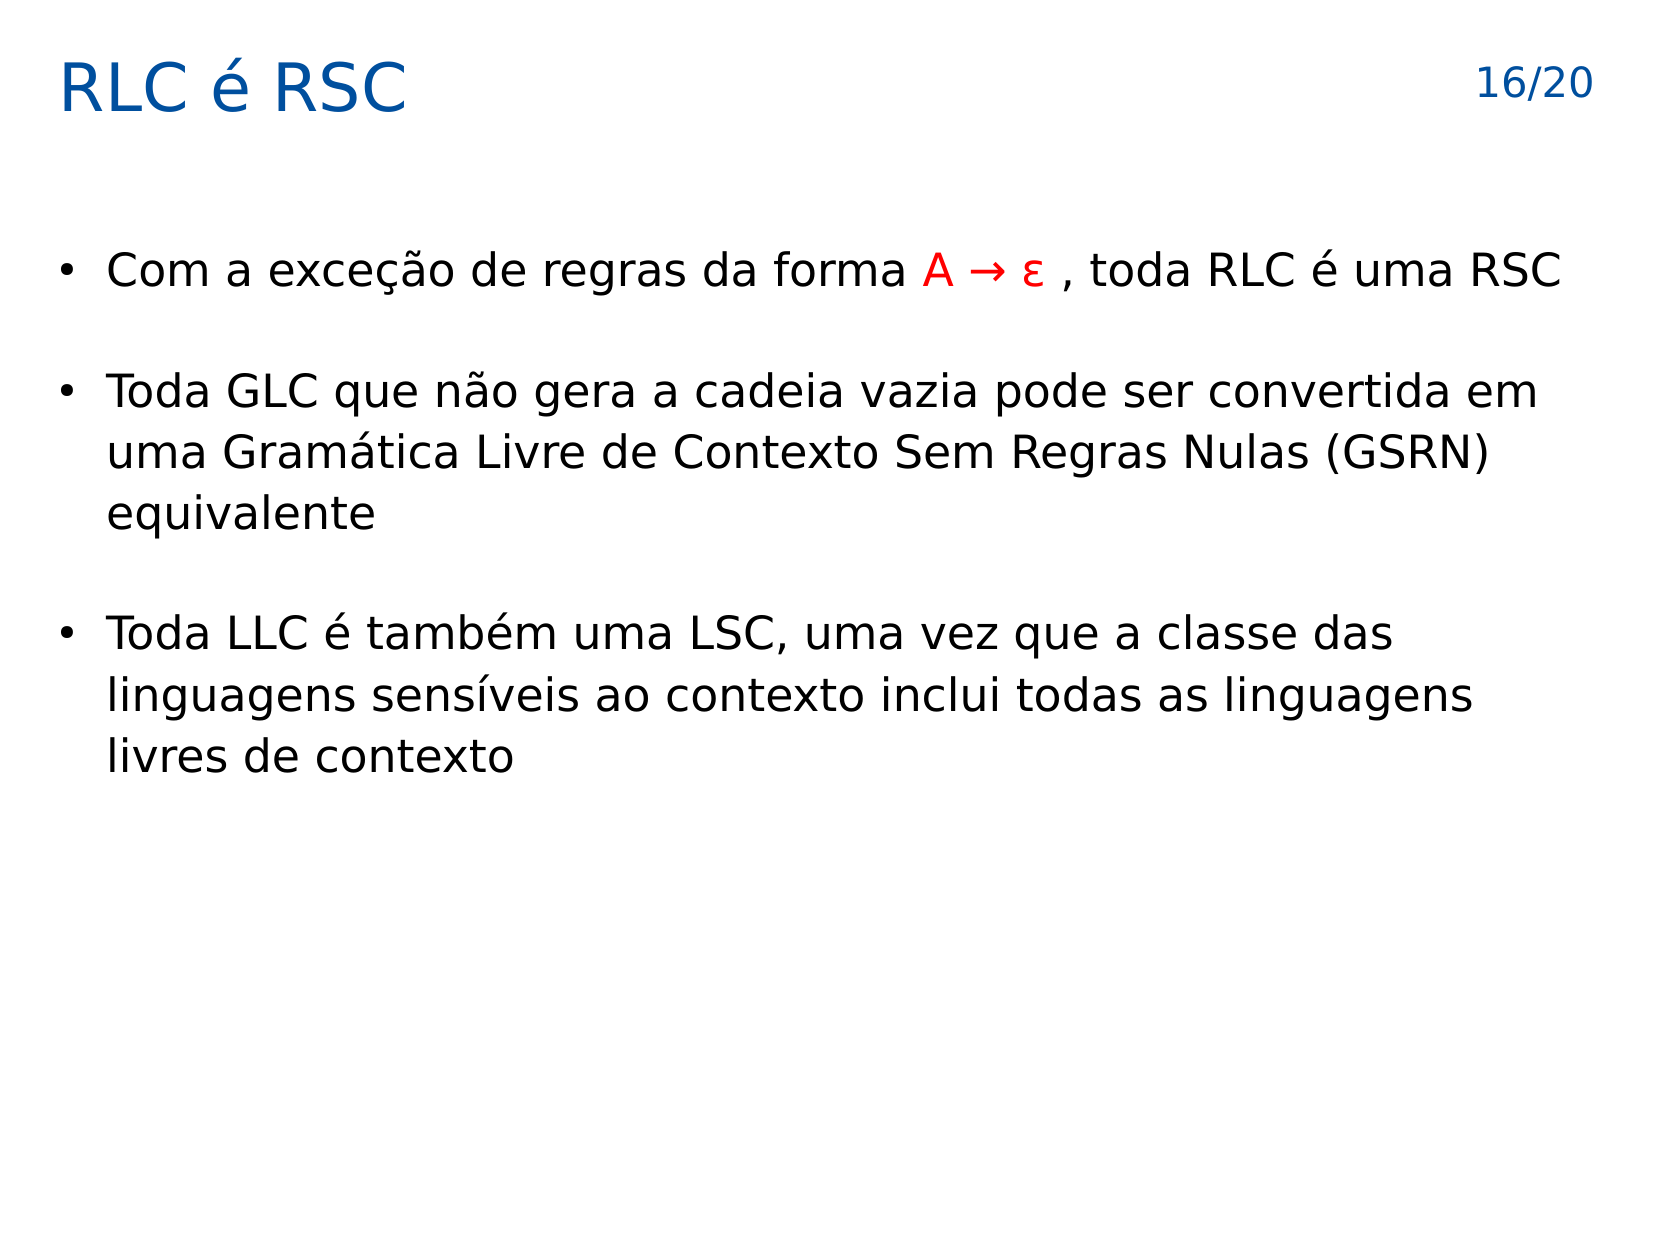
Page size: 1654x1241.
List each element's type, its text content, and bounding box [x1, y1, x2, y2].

title RLC é RSC [59, 29, 1625, 148]
list Com a exceção de regras da forma A → ε , toda RLC é uma RSC Toda GLC que não gera a cadeia vazia pode ser convertida em uma Gramática Livre de Contexto Sem Regras Nulas (GSRN) equivalente Toda LLC é também uma LSC, uma vez que a classe das linguagens sensíveis ao contexto inclui todas as linguagens livres de contexto [59, 236, 1595, 1211]
